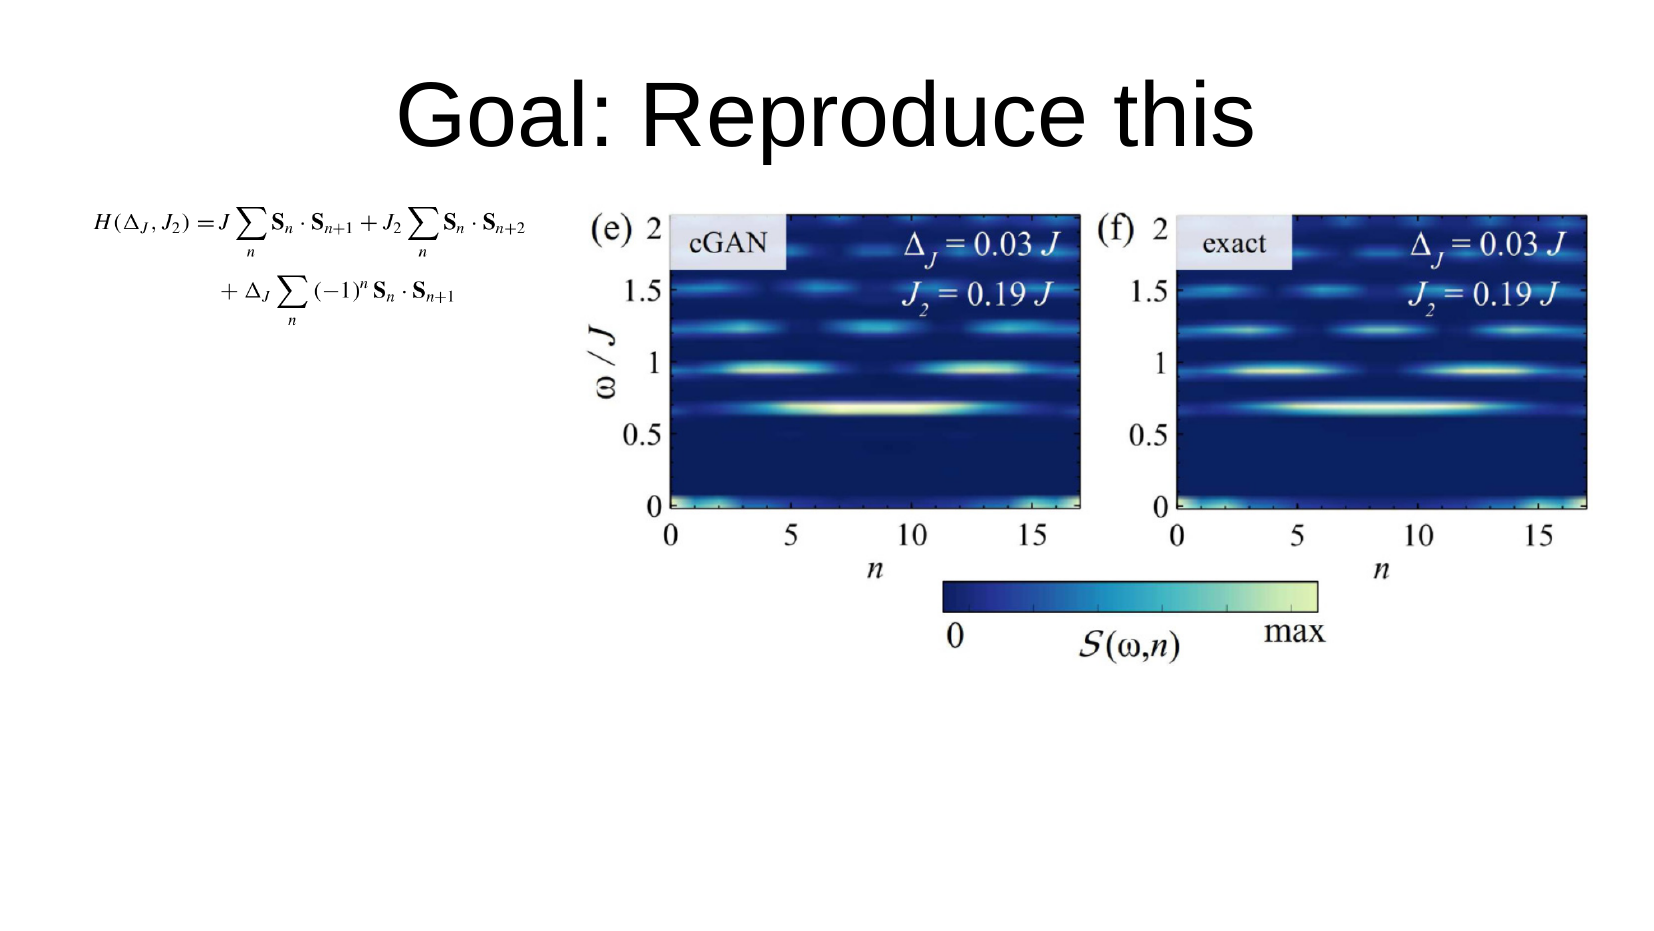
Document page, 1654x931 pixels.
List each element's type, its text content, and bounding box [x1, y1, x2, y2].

picture [82, 206, 532, 328]
picture [566, 198, 1596, 680]
title Goal: Reproduce this [82, 37, 1571, 193]
